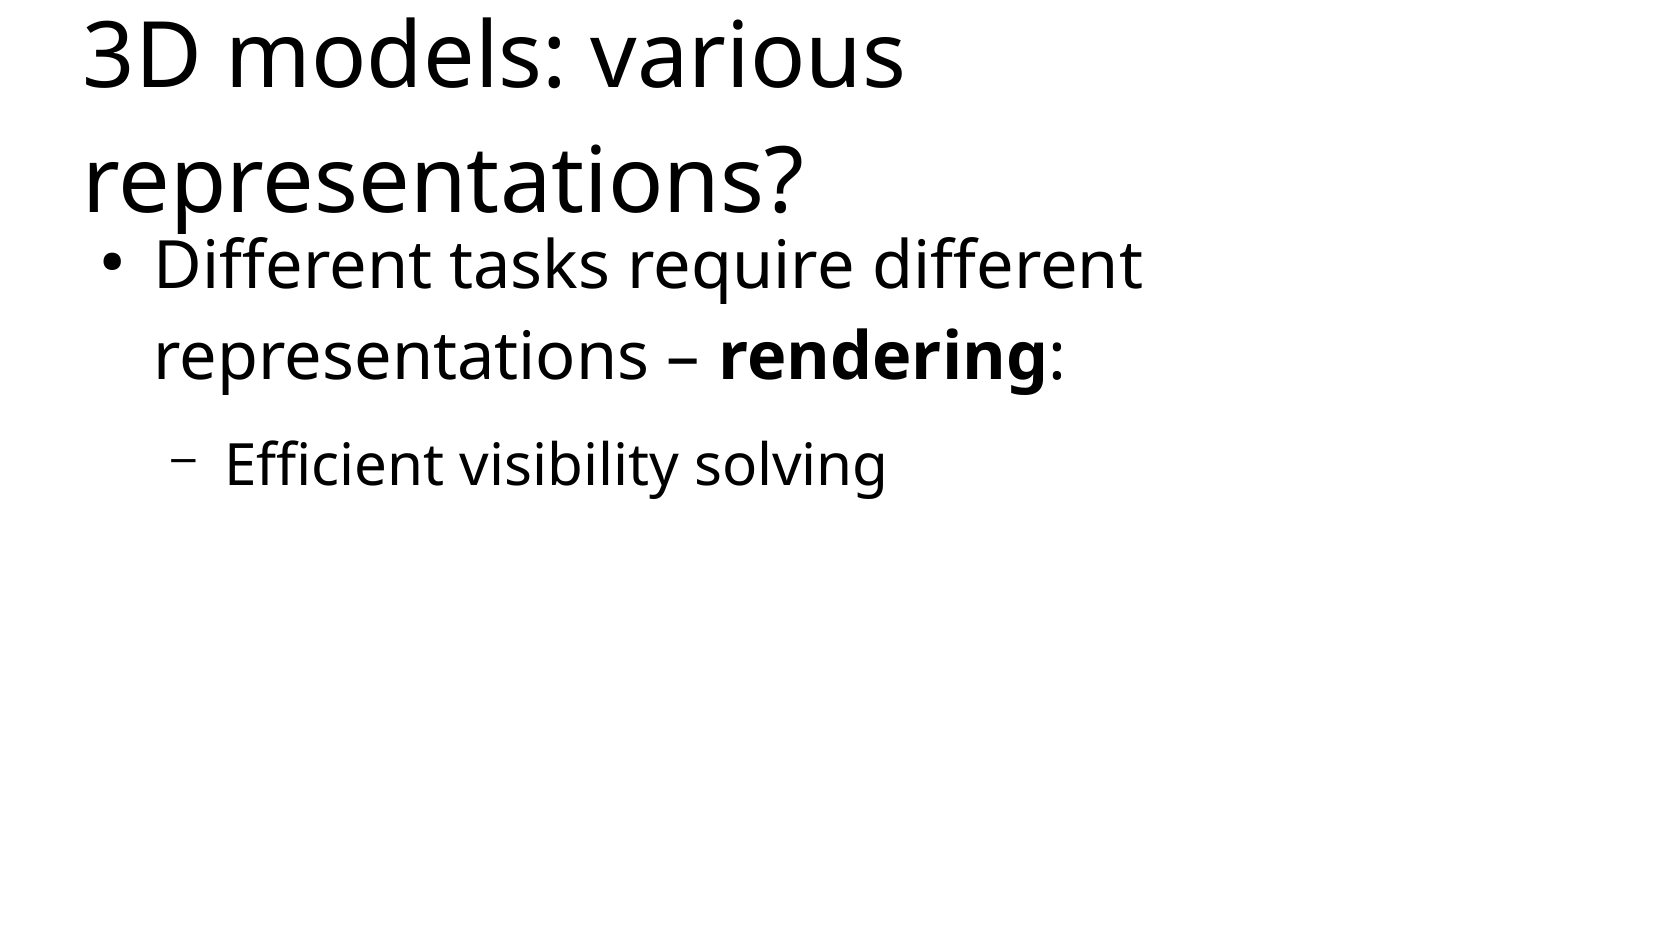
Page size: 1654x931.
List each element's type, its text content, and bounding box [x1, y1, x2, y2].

list Different tasks require different representations – rendering: Efficient visibility solving [82, 217, 1571, 758]
title 3D models: various representations? [82, 37, 1571, 193]
